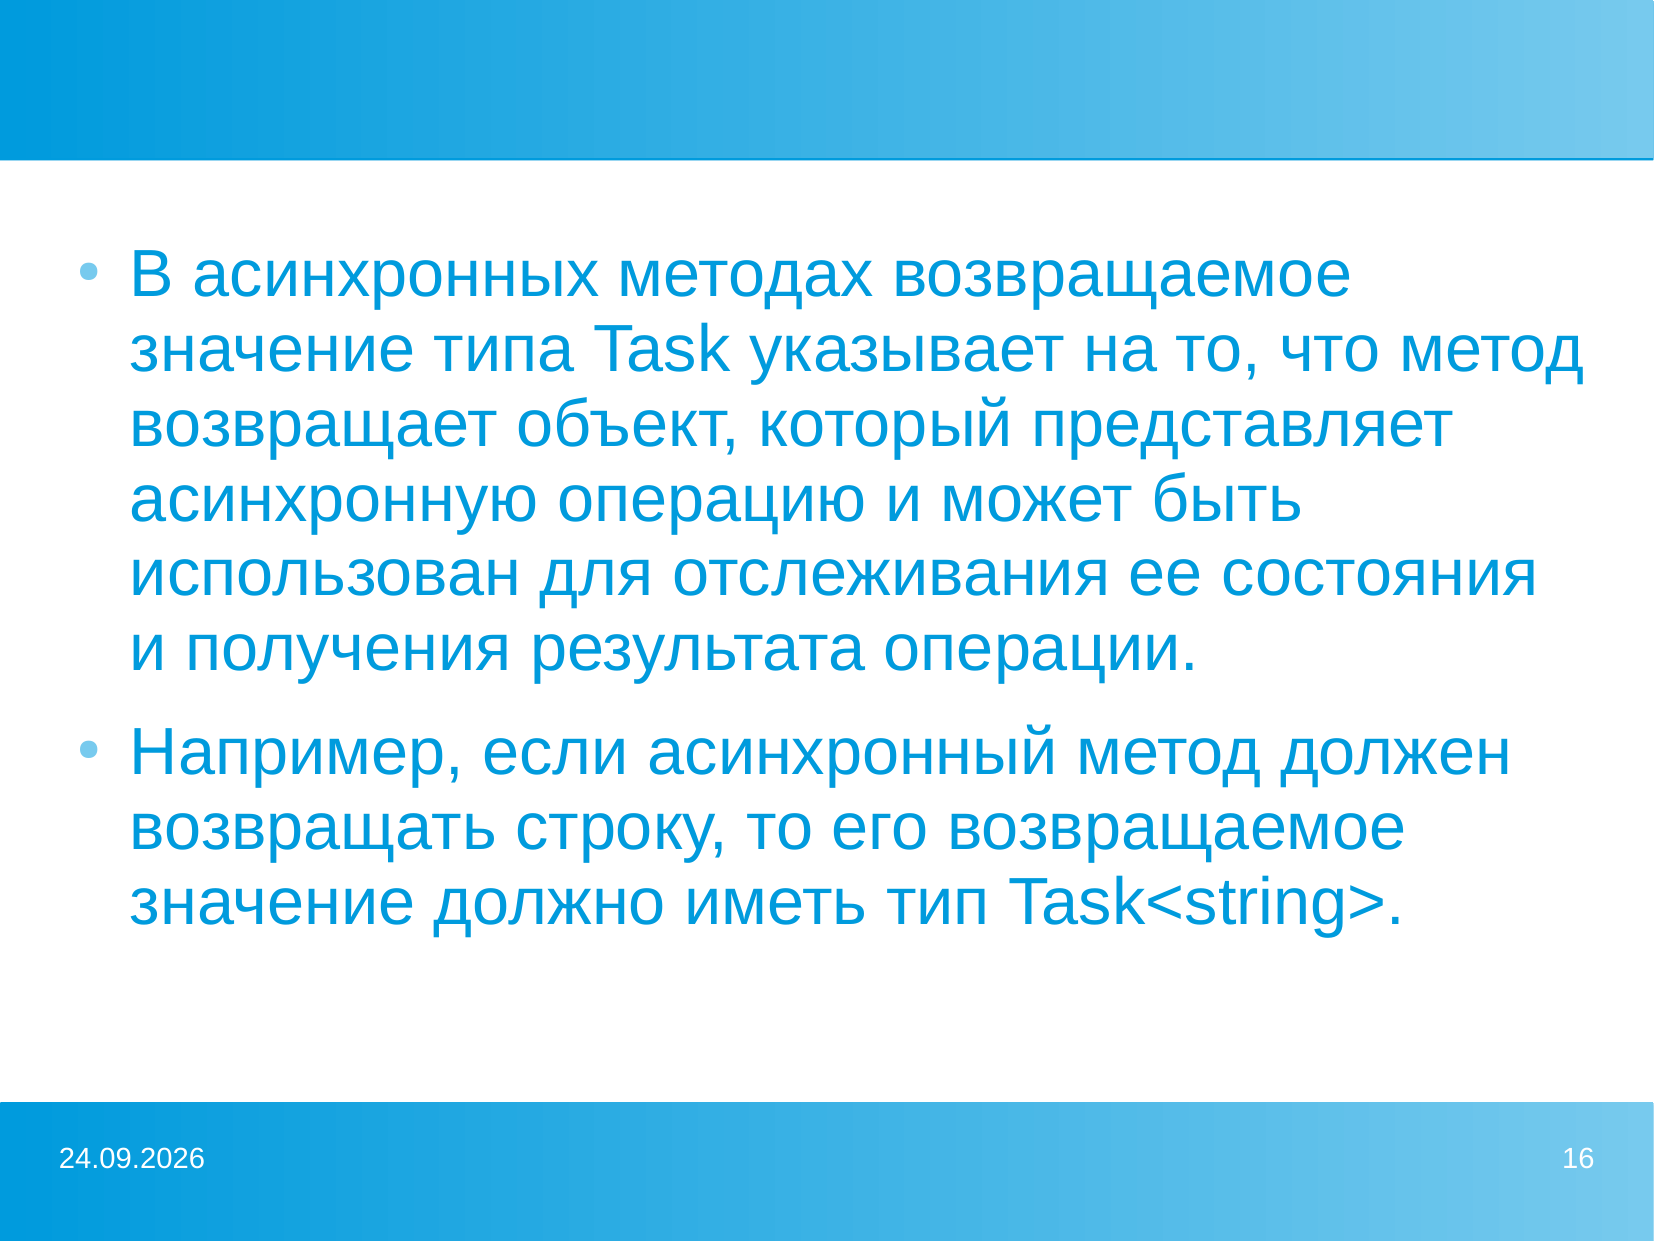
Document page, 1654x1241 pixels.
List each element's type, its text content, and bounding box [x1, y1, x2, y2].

list В асинхронных методах возвращаемое значение типа Task указывает на то, что метод возвращает объект, который представляет асинхронную операцию и может быть использован для отслеживания ее состояния и получения результата операции. Например, если асинхронный метод должен возвращать строку, то его возвращаемое значение должно иметь тип Task<string>. [59, 236, 1595, 1024]
